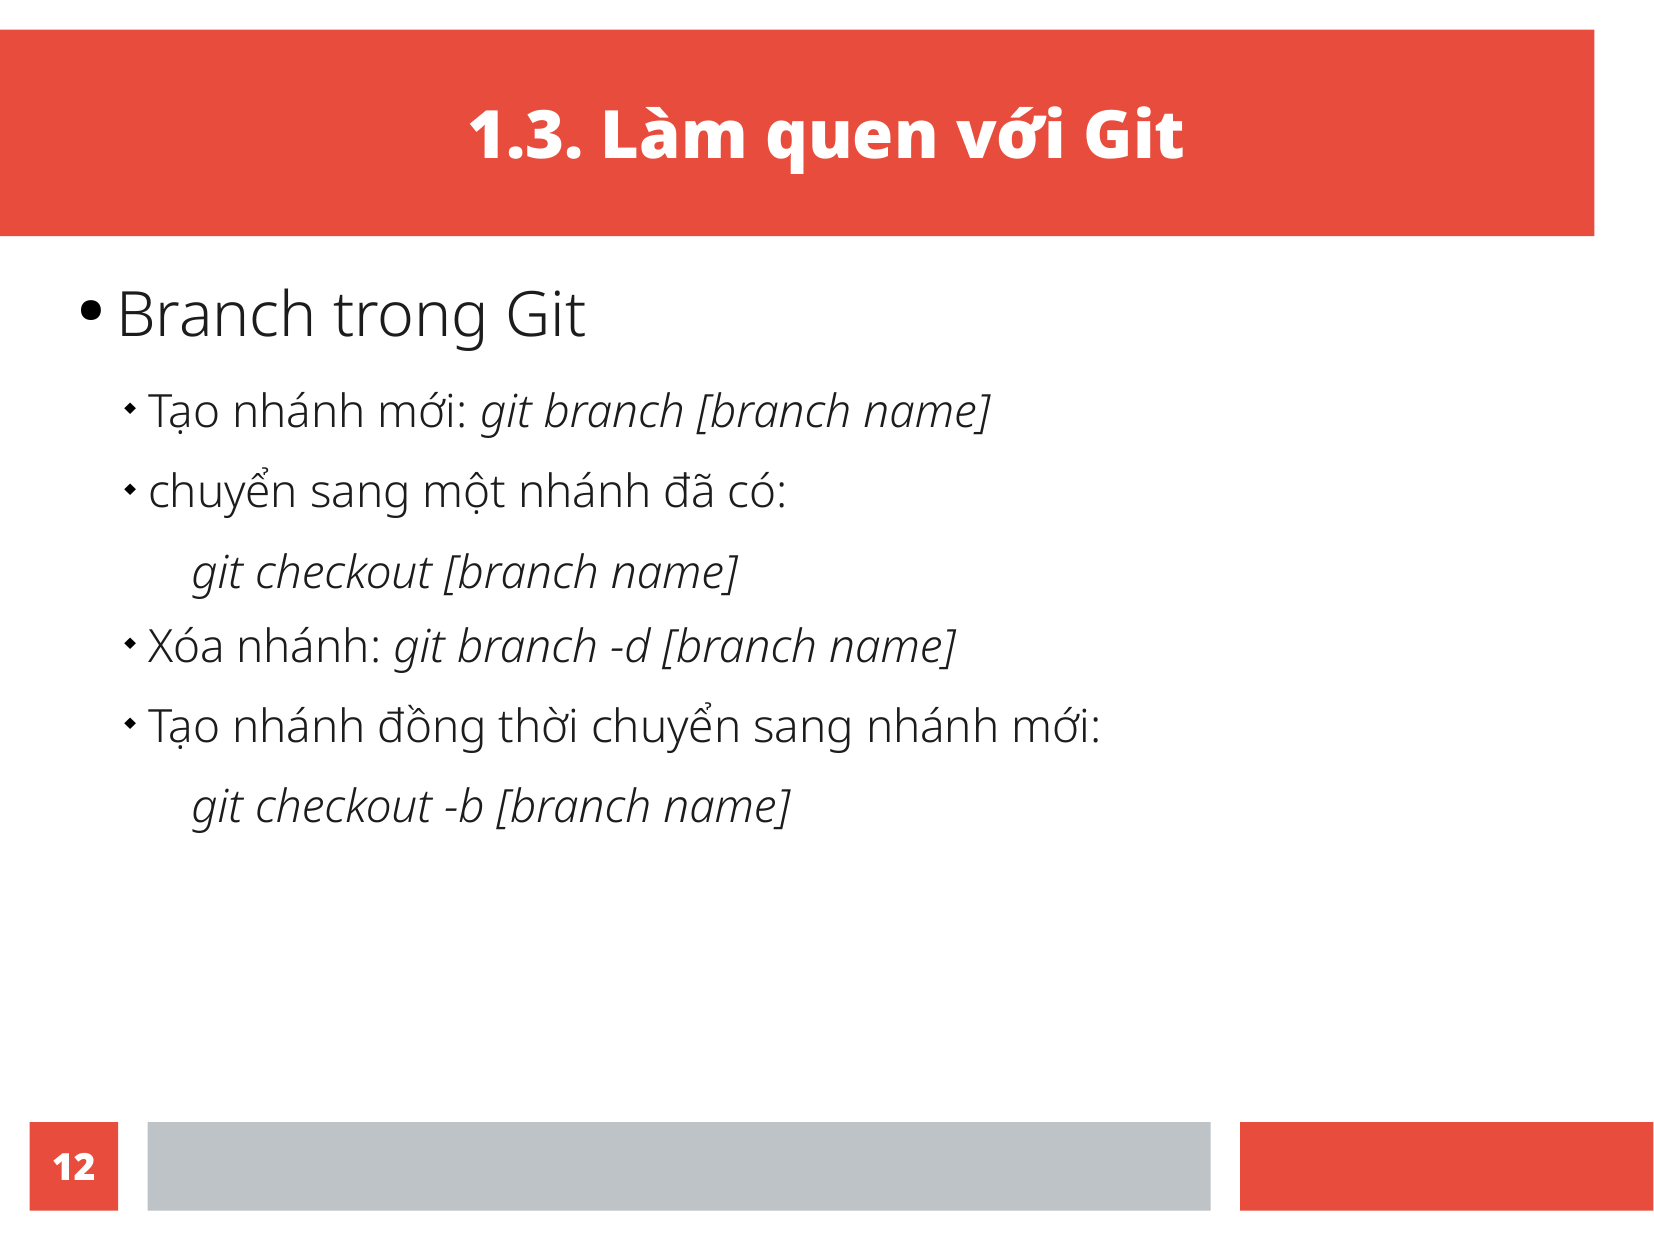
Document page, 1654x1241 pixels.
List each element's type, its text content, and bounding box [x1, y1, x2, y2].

title 1.3. Làm quen với Git [59, 59, 1595, 207]
list Branch trong Git Tạo nhánh mới: git branch [branch name] chuyển sang một nhánh đã có: git checkout [branch name] Xóa nhánh: git branch -d [branch name] Tạo nhánh đồng thời chuyển sang nhánh mới: git checkout -b [branch name] [30, 270, 1591, 1096]
